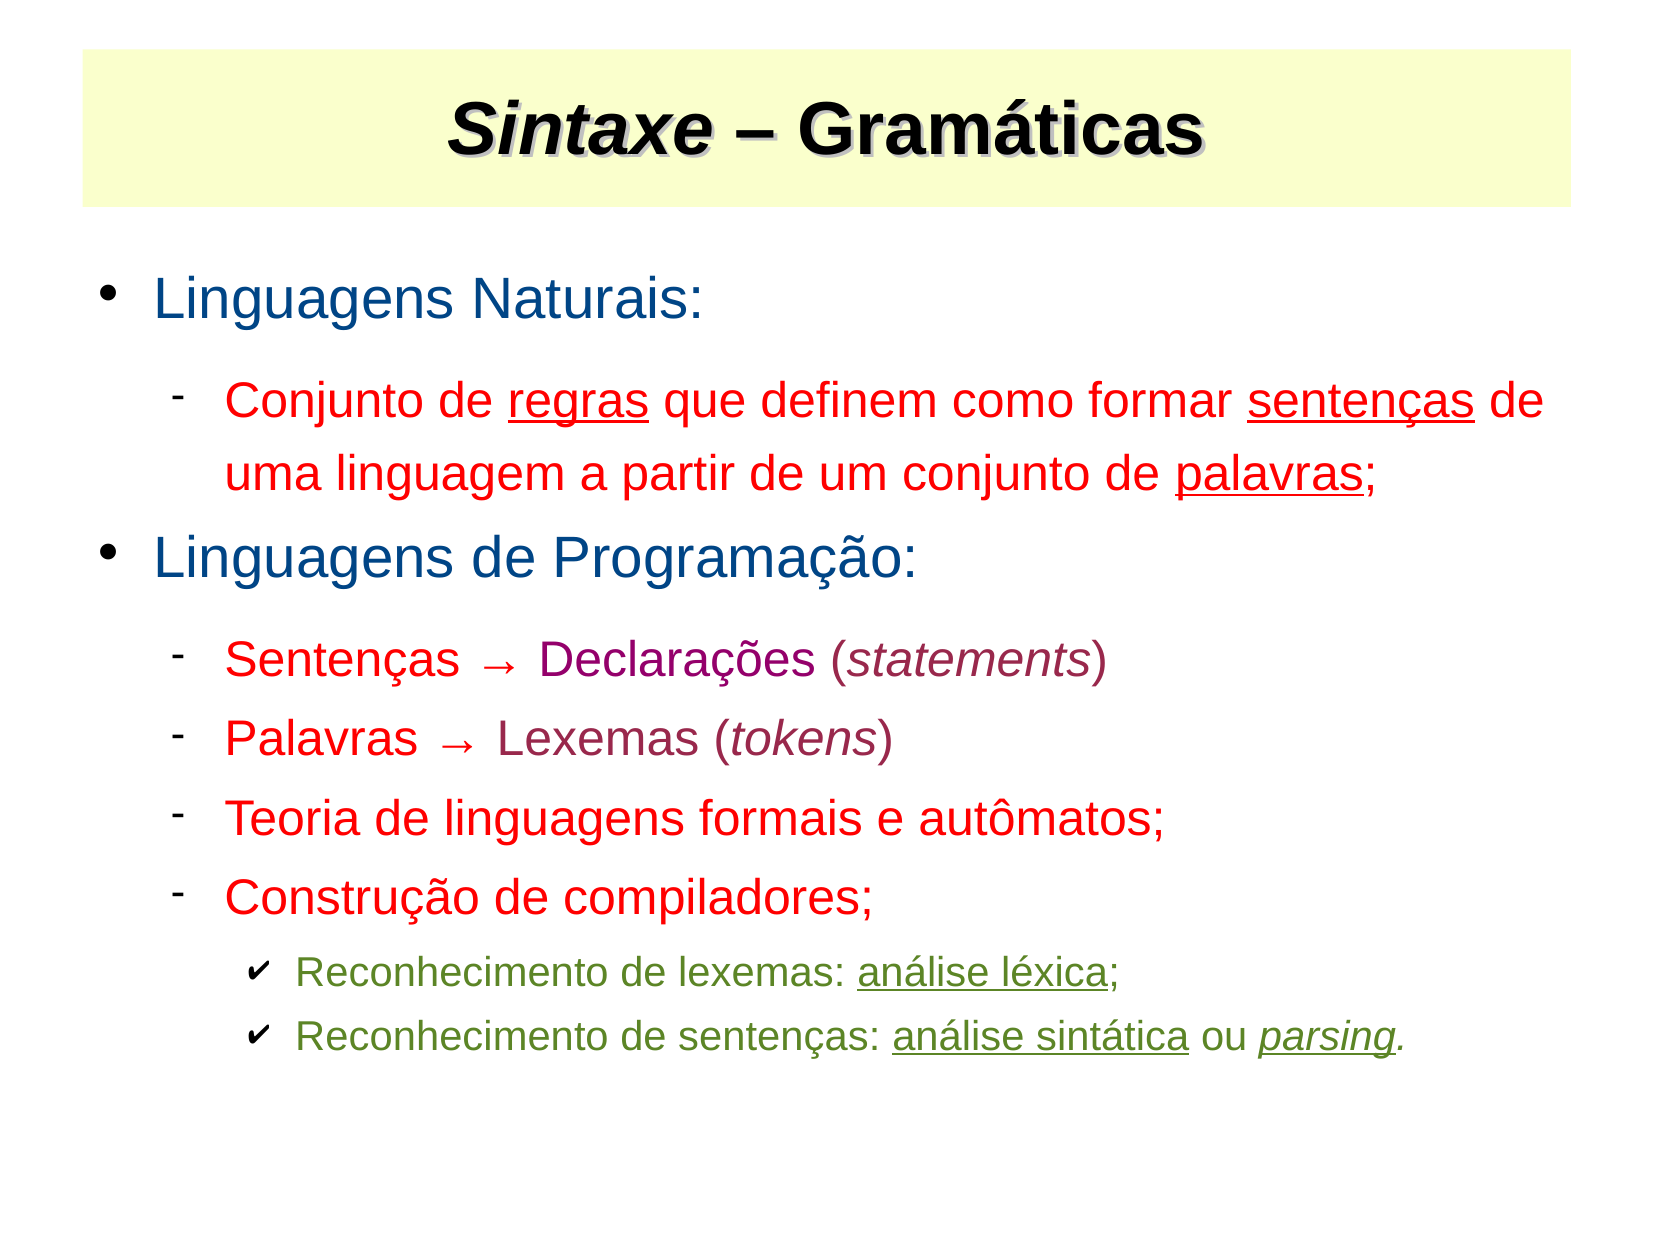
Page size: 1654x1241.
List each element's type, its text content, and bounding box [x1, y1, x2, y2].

list Linguagens Naturais: Conjunto de regras que definem como formar sentenças de uma linguagem a partir de um conjunto de palavras; Linguagens de Programação: Sentenças → Declarações (statements) Palavras → Lexemas (tokens) Teoria de linguagens formais e autômatos; Construção de compiladores; Reconhecimento de lexemas: análise léxica; Reconhecimento de sentenças: análise sintática ou parsing. [82, 265, 1571, 1094]
title Sintaxe – Gramáticas [82, 49, 1571, 207]
